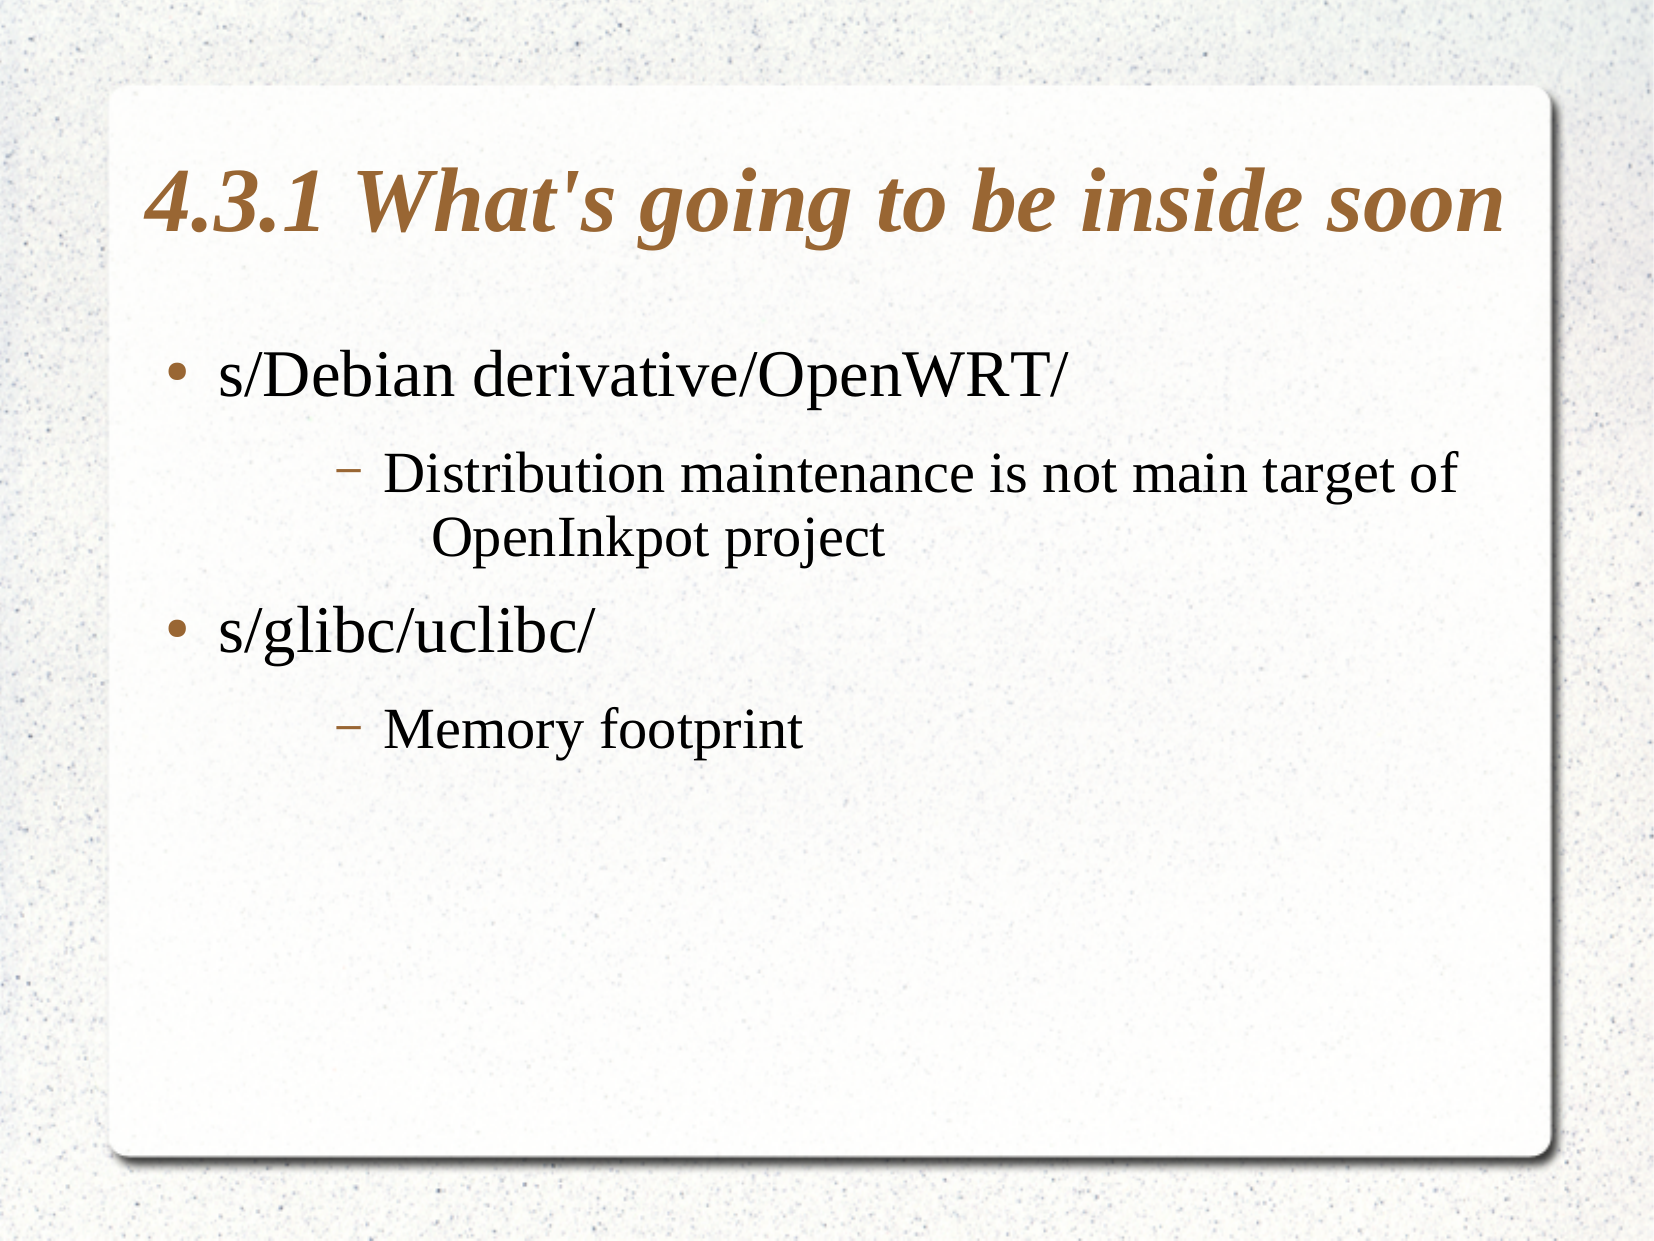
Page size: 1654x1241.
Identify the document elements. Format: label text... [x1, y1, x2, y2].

picture [0, 0, 1654, 1241]
title 4.3.1 What's going to be inside soon [118, 104, 1536, 297]
list s/Debian derivative/OpenWRT/ Distribution maintenance is not main target of OpenInkpot project s/glibc/uclibc/ Memory footprint [147, 336, 1506, 1141]
